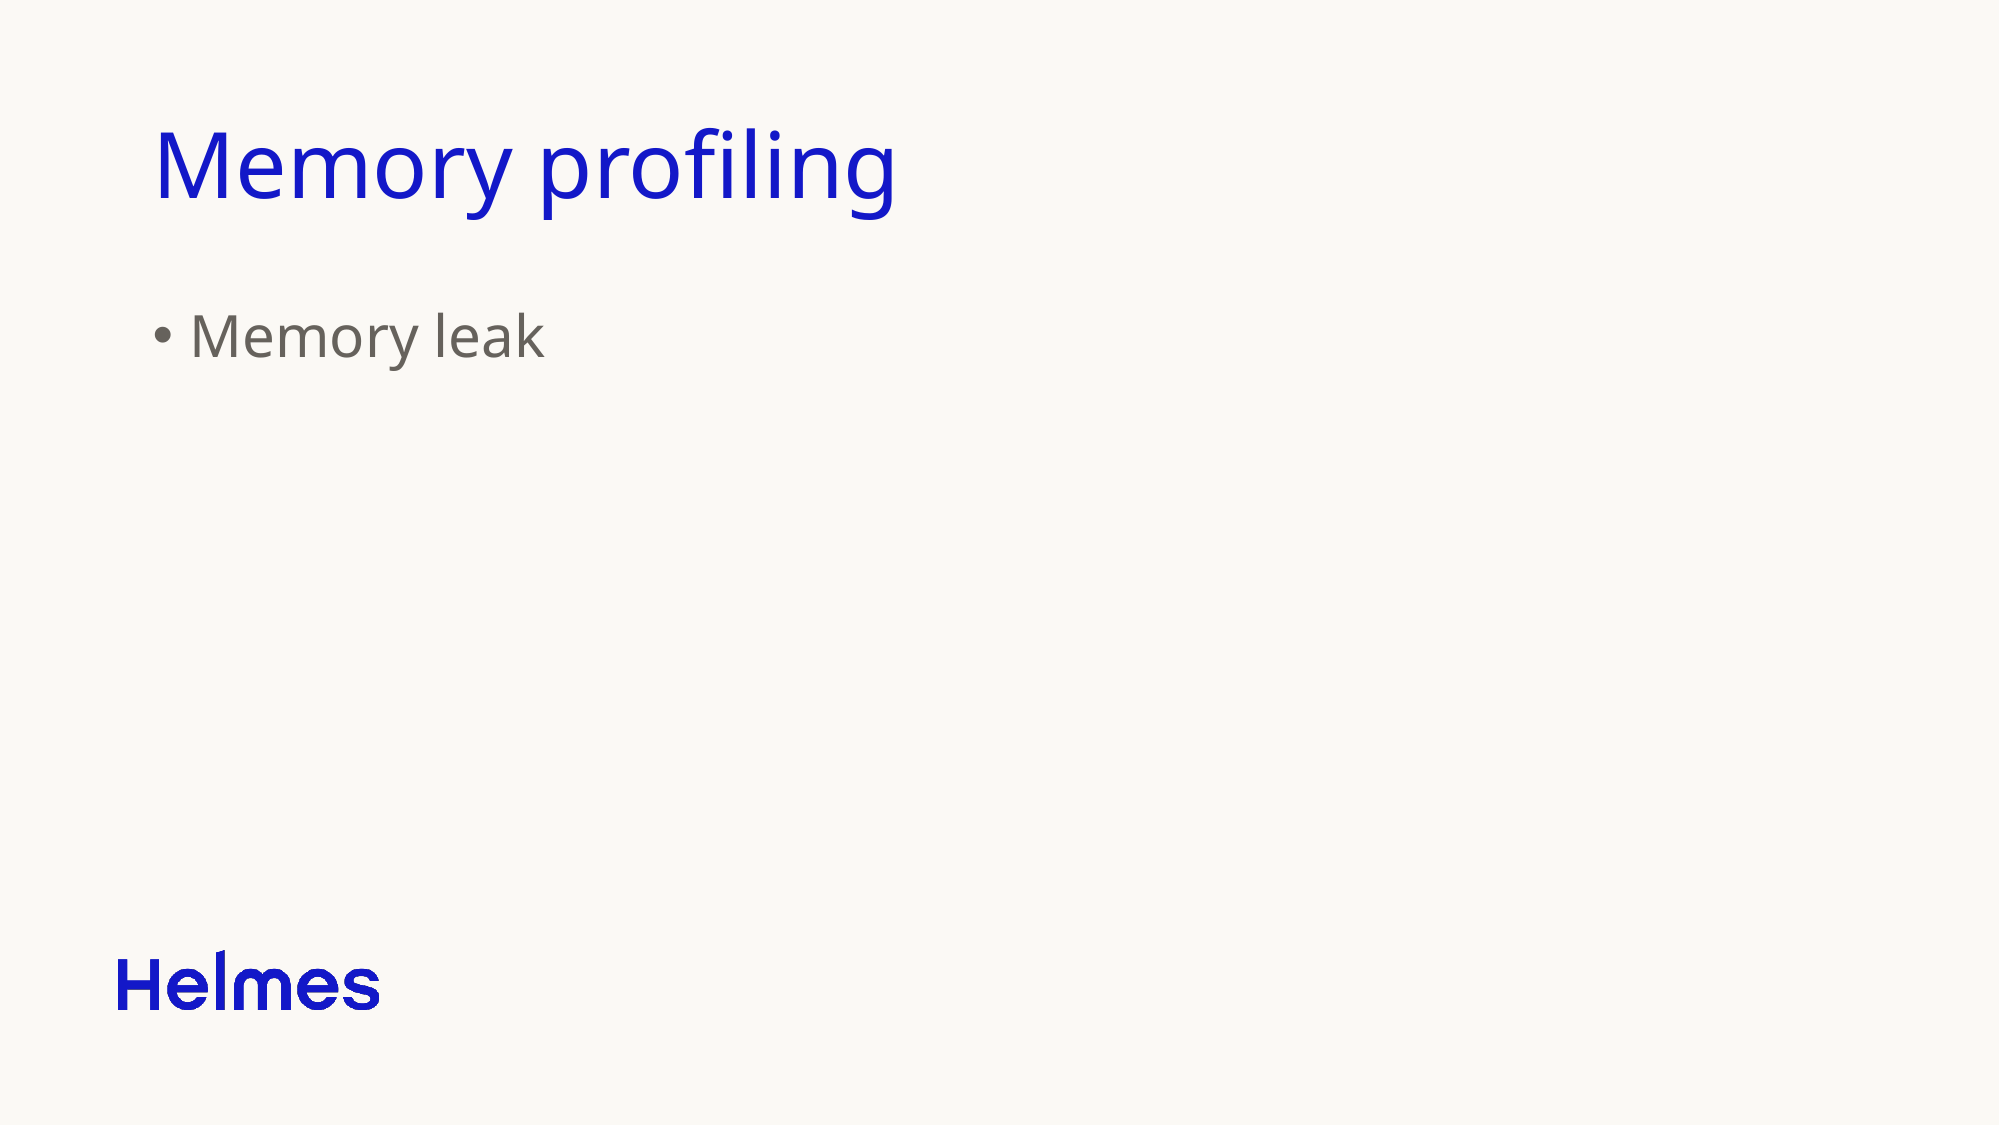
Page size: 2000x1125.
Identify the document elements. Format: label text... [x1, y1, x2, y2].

text_box Memory profiling [137, 59, 1862, 277]
text_box Memory leak [137, 299, 1862, 1013]
picture [118, 950, 379, 1010]
